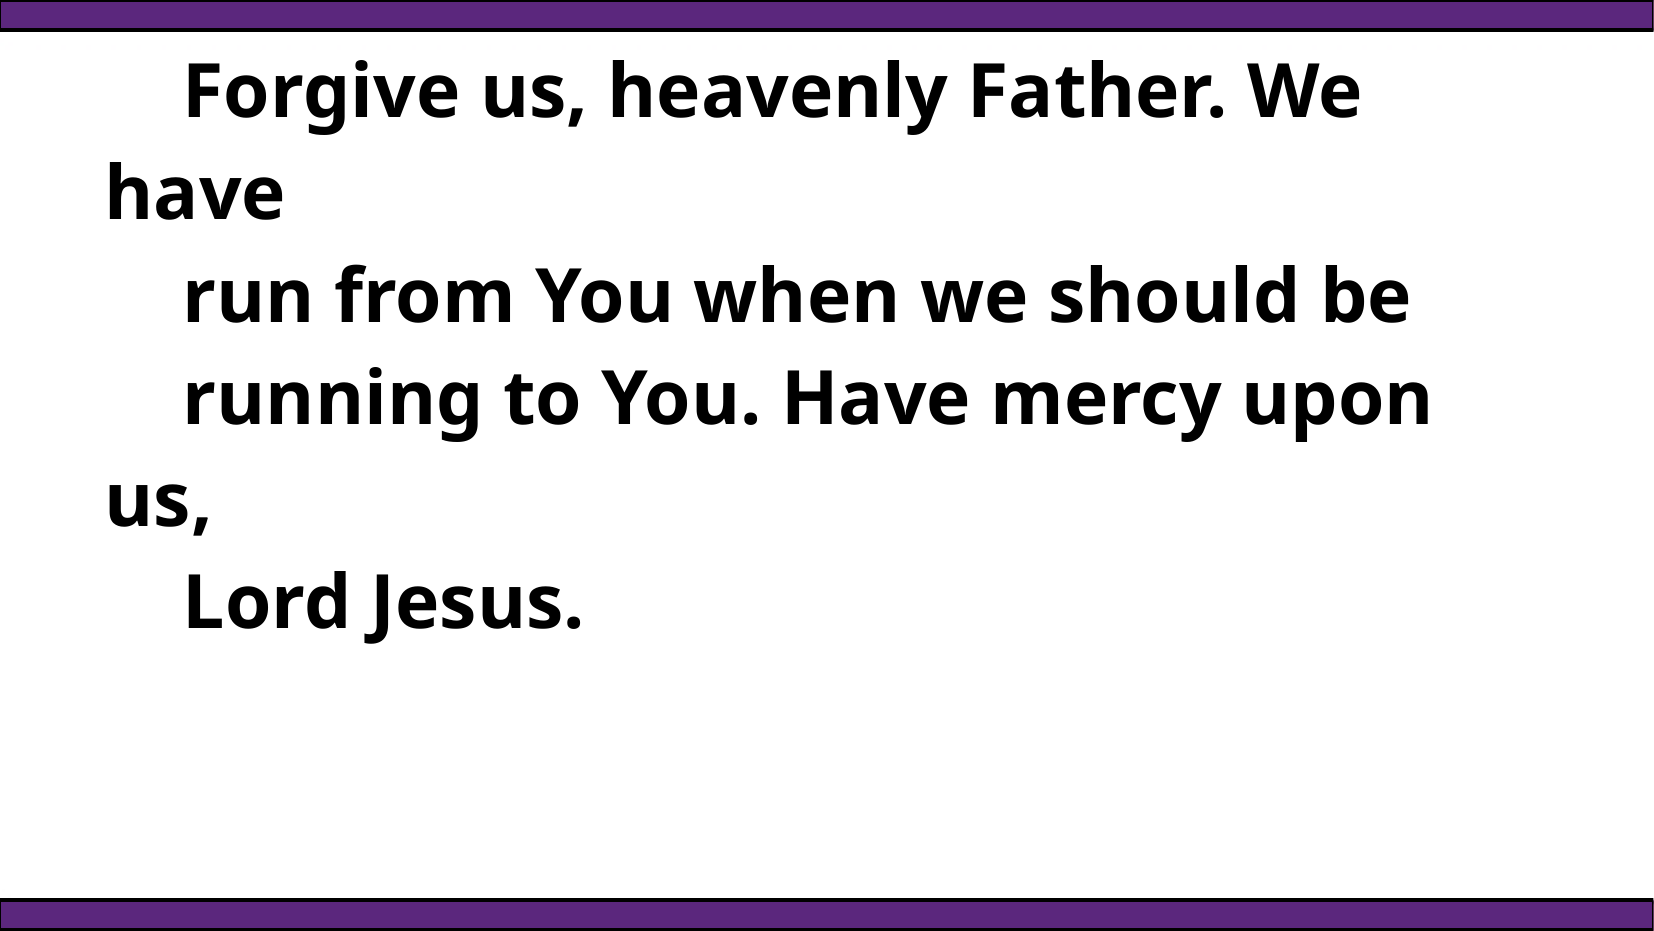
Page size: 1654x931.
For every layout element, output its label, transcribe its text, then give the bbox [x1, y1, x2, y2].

text_box [0, 0, 1654, 31]
text_box [0, 900, 1654, 931]
text_box Forgive us, heavenly Father. We have run from You when we should be running to You. Have mercy upon us, Lord Jesus. [90, 30, 1576, 445]
picture [0, 31, 1654, 900]
